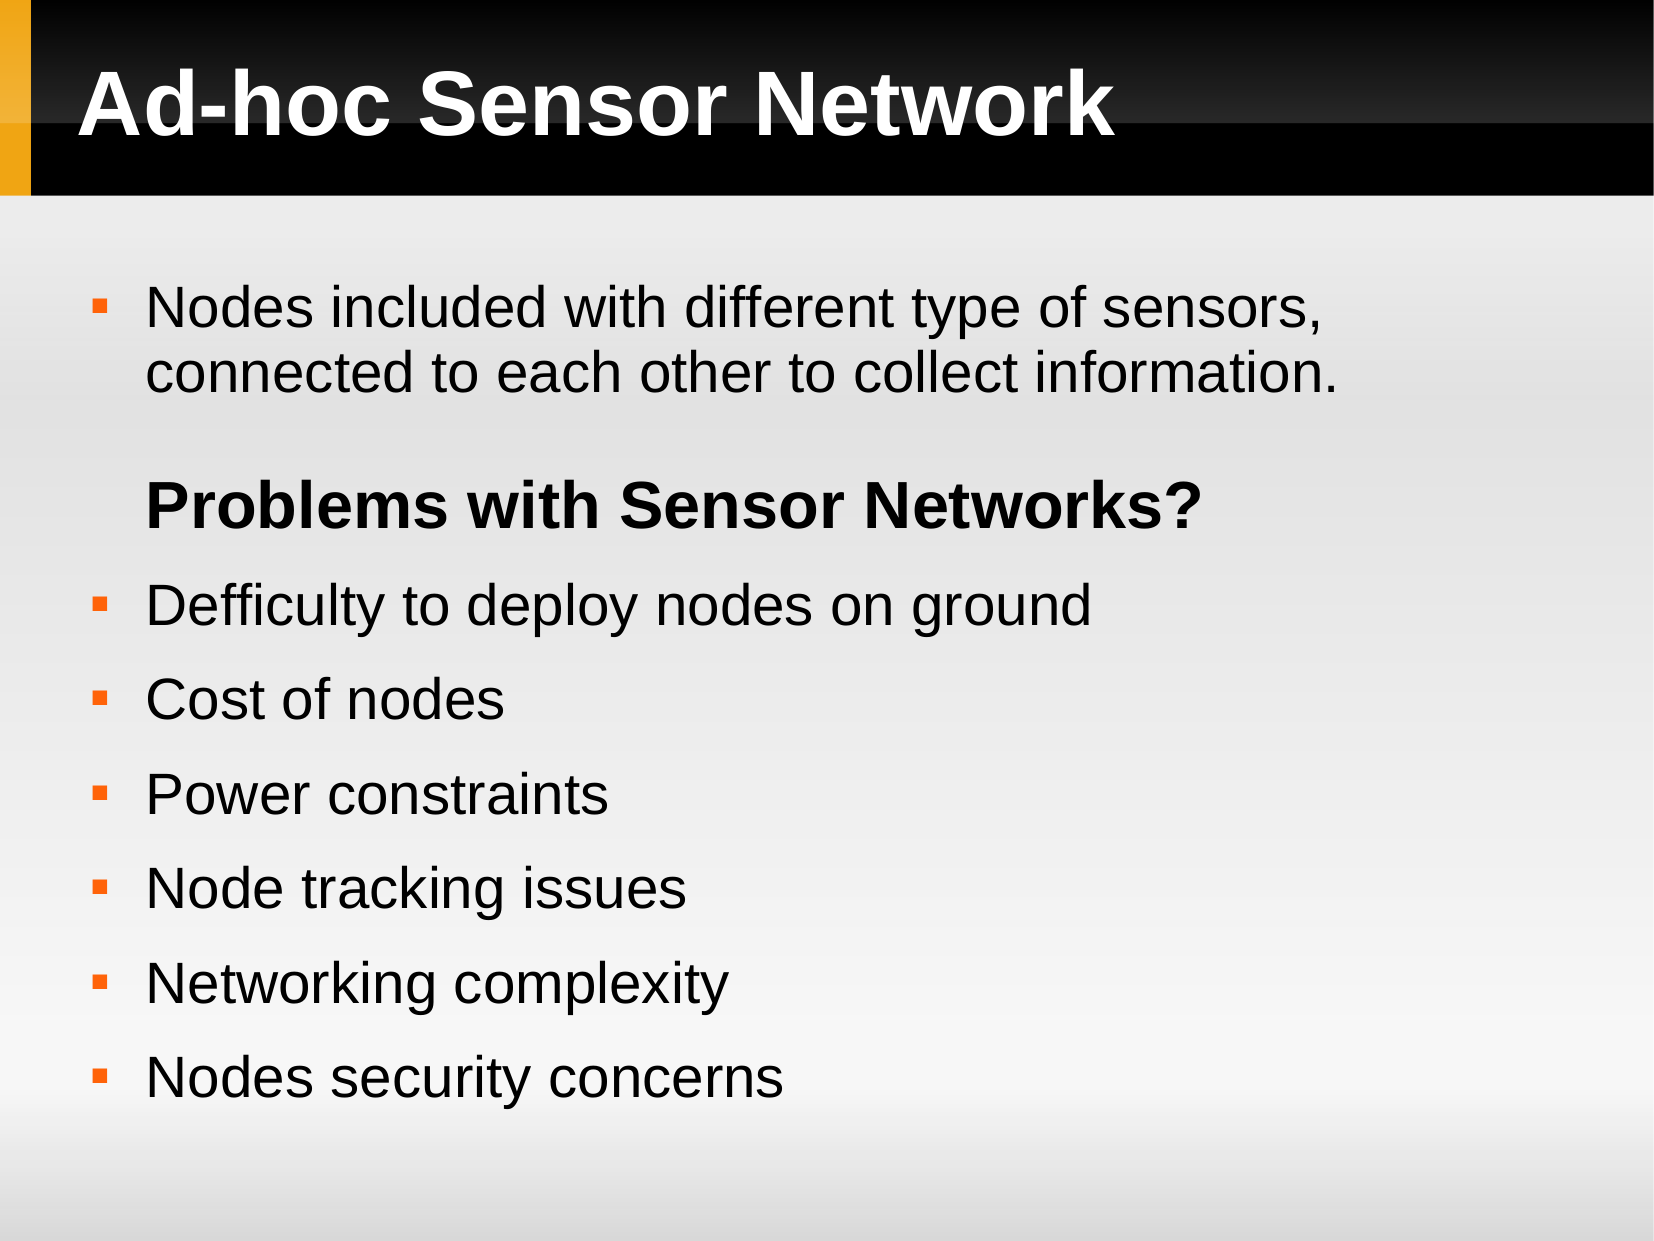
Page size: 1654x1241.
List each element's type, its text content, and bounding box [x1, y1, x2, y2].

picture [0, 0, 1654, 1241]
title Ad-hoc Sensor Network [76, 7, 1565, 200]
list Nodes included with different type of sensors, connected to each other to collect information. Problems with Sensor Networks? Defficulty to deploy nodes on ground Cost of nodes Power constraints Node tracking issues Networking complexity Nodes security concerns [75, 274, 1571, 1175]
